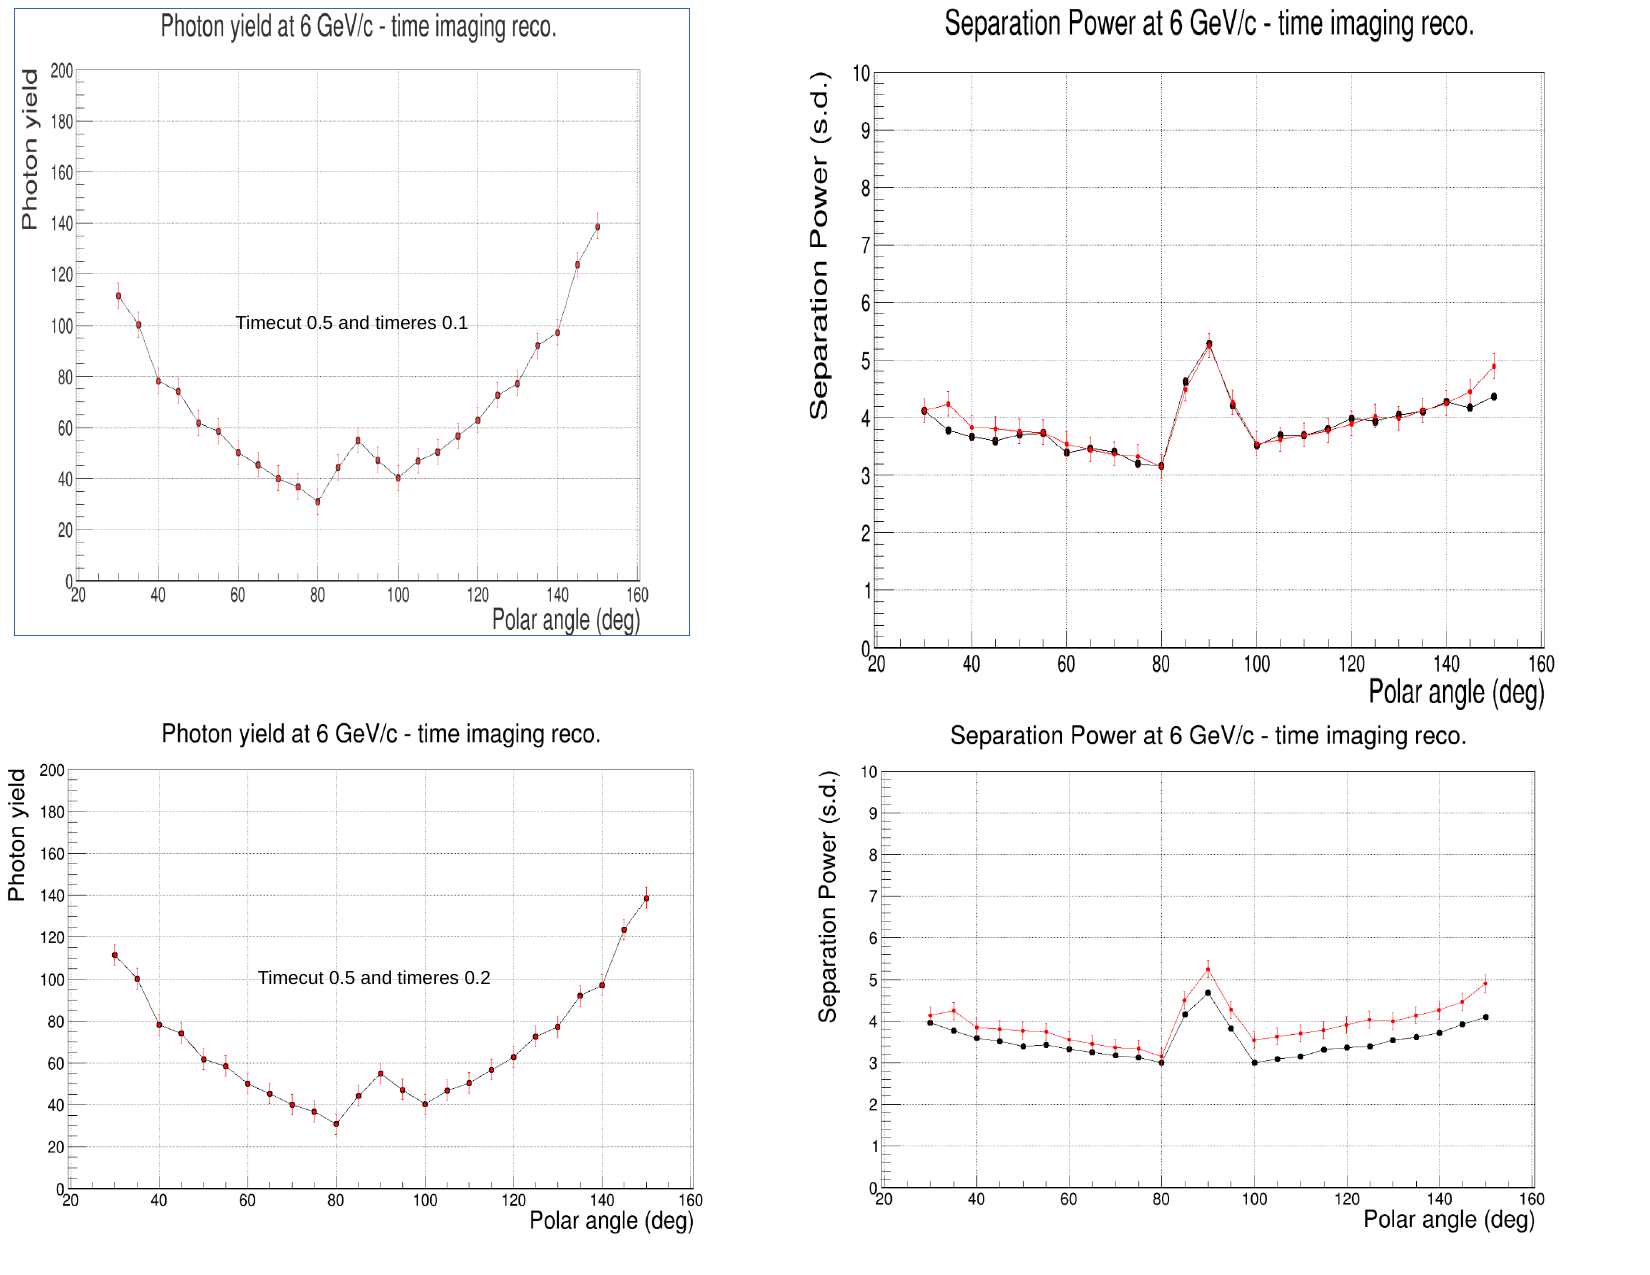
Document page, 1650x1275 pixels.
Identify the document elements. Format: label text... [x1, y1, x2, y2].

picture [805, 721, 1568, 1234]
text_box Timecut 0.5 and timeres 0.2 [0, 719, 749, 1234]
text_box Timecut 0.5 and timeres 0.1 [14, 8, 690, 636]
picture [797, 0, 1564, 712]
